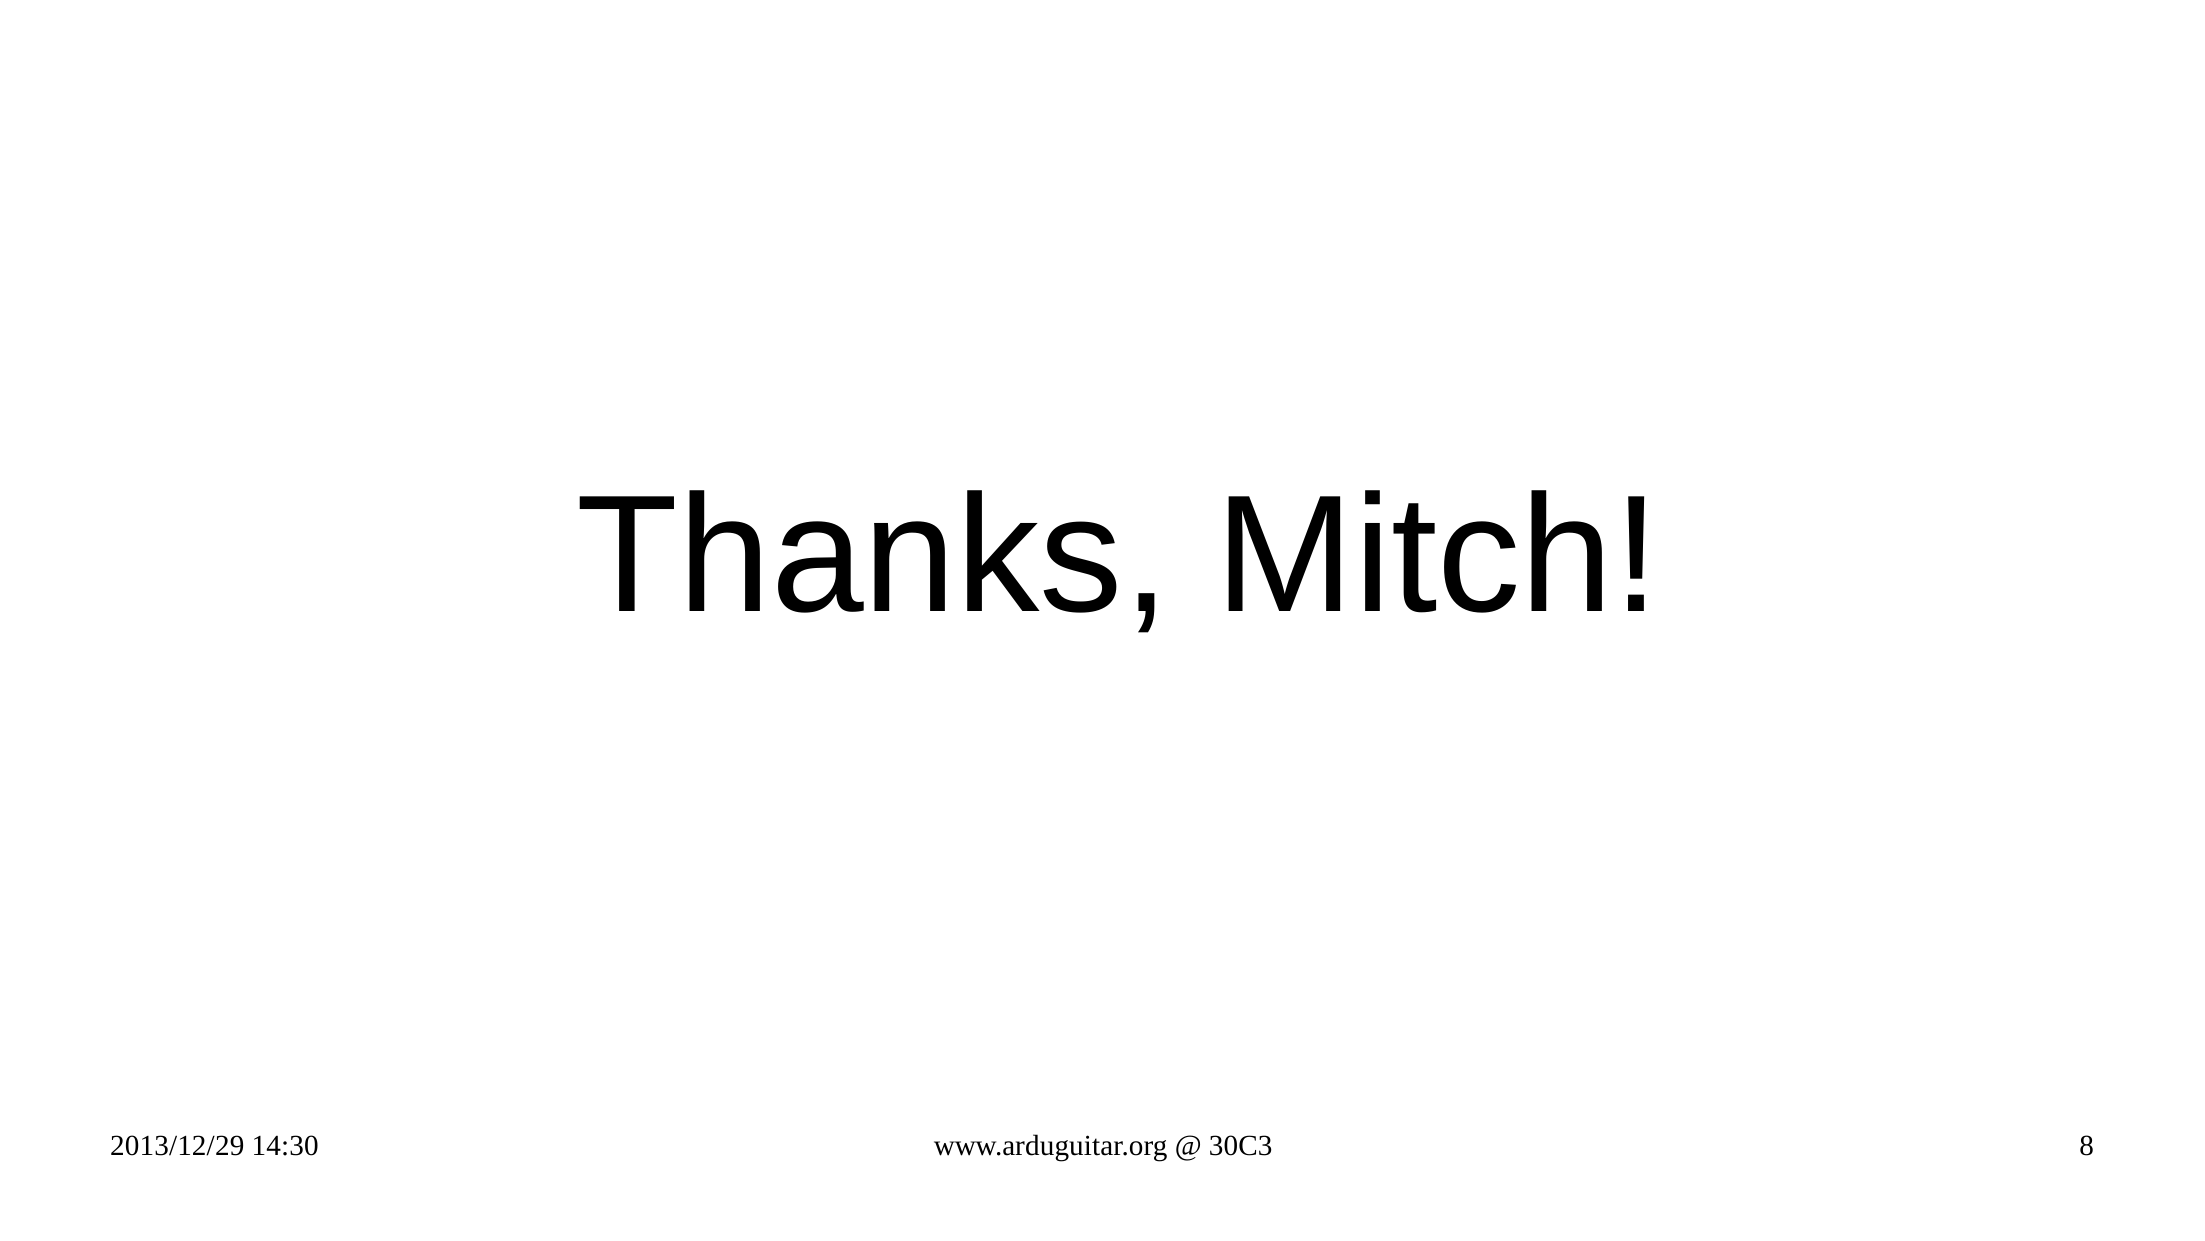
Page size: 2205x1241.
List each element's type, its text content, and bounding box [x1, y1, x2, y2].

list Thanks, Mitch! [110, 460, 2051, 1010]
